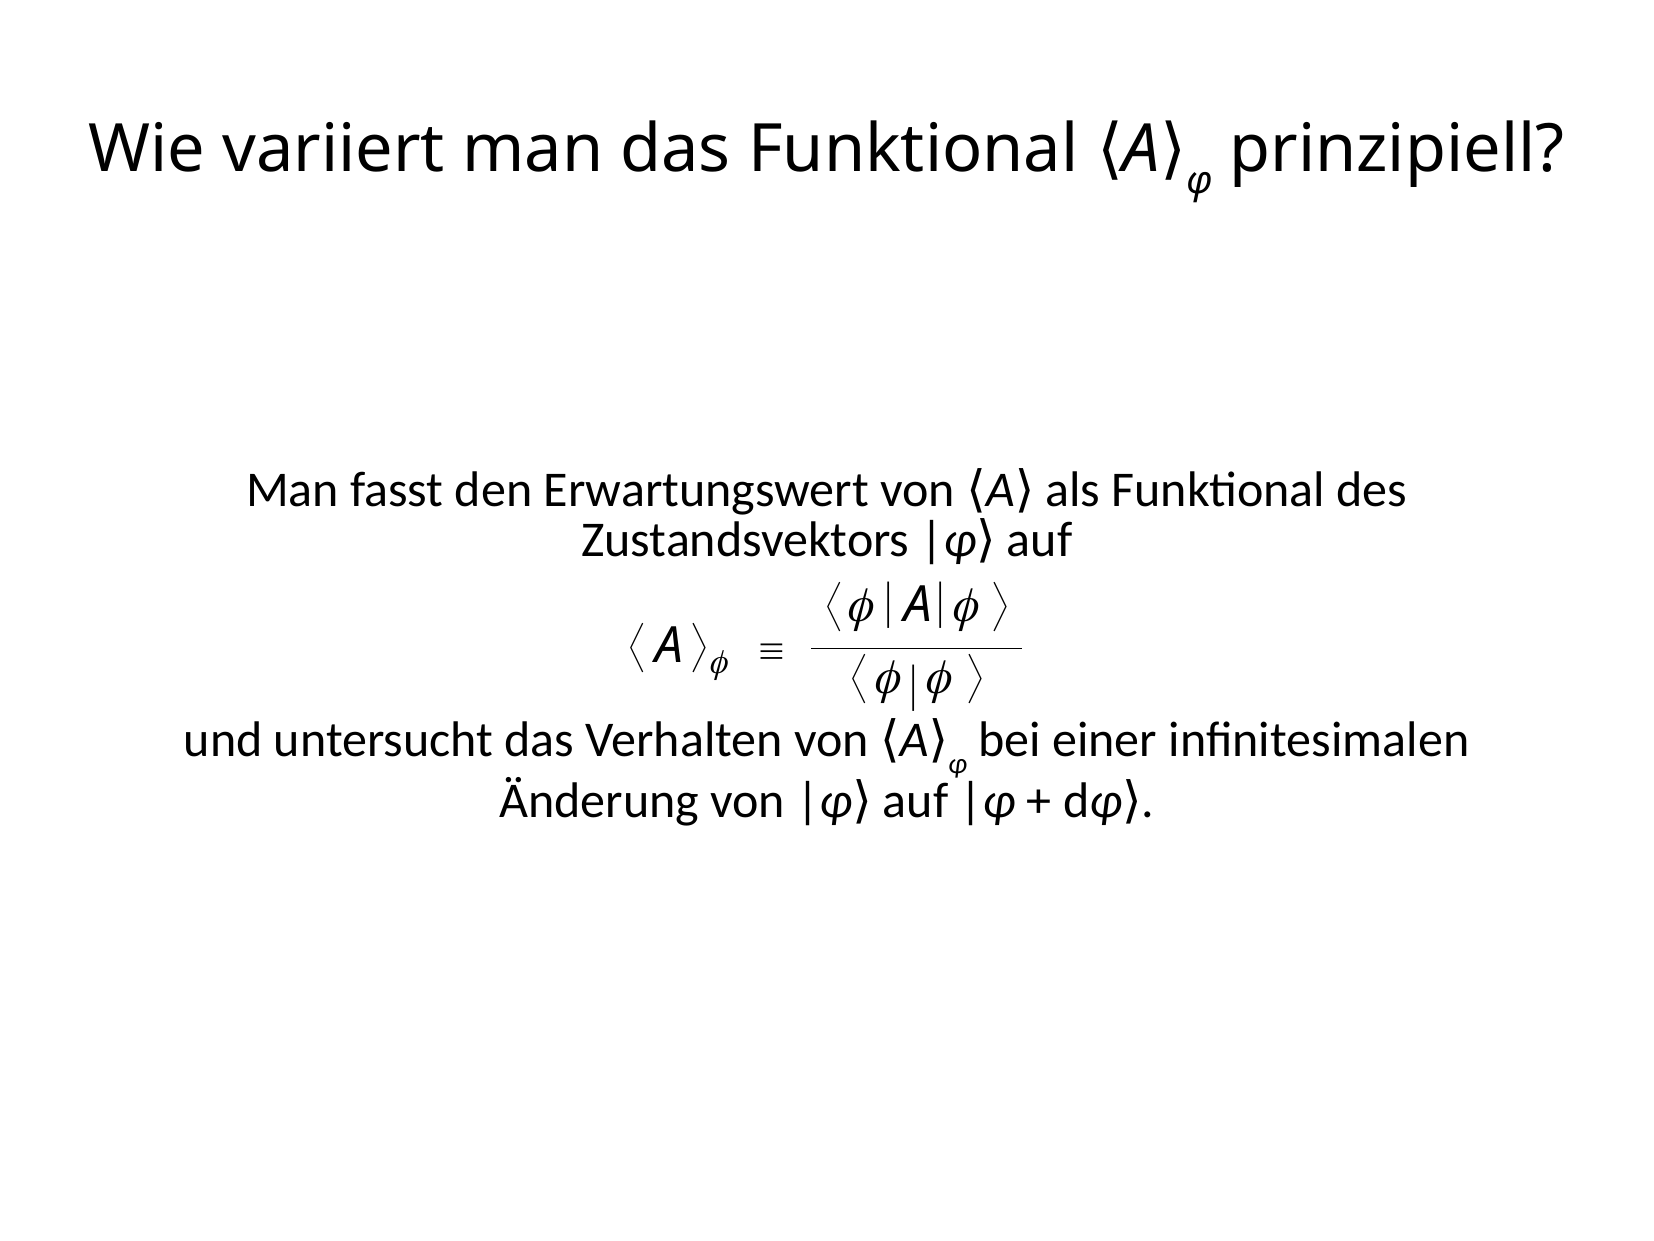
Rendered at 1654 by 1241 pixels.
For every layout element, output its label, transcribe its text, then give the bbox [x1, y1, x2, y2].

subtitle Man fasst den Erwartungswert von ⟨A⟩ als Funktional des Zustandsvektors |φ⟩ auf und untersucht das Verhalten von ⟨A⟩φ bei einer infinitesimalen Änderung von |φ⟩ auf |φ + dφ⟩. [82, 290, 1571, 1010]
chart [622, 574, 1032, 713]
title Wie variiert man das Funktional ⟨A⟩φ prinzipiell? [82, 49, 1571, 257]
